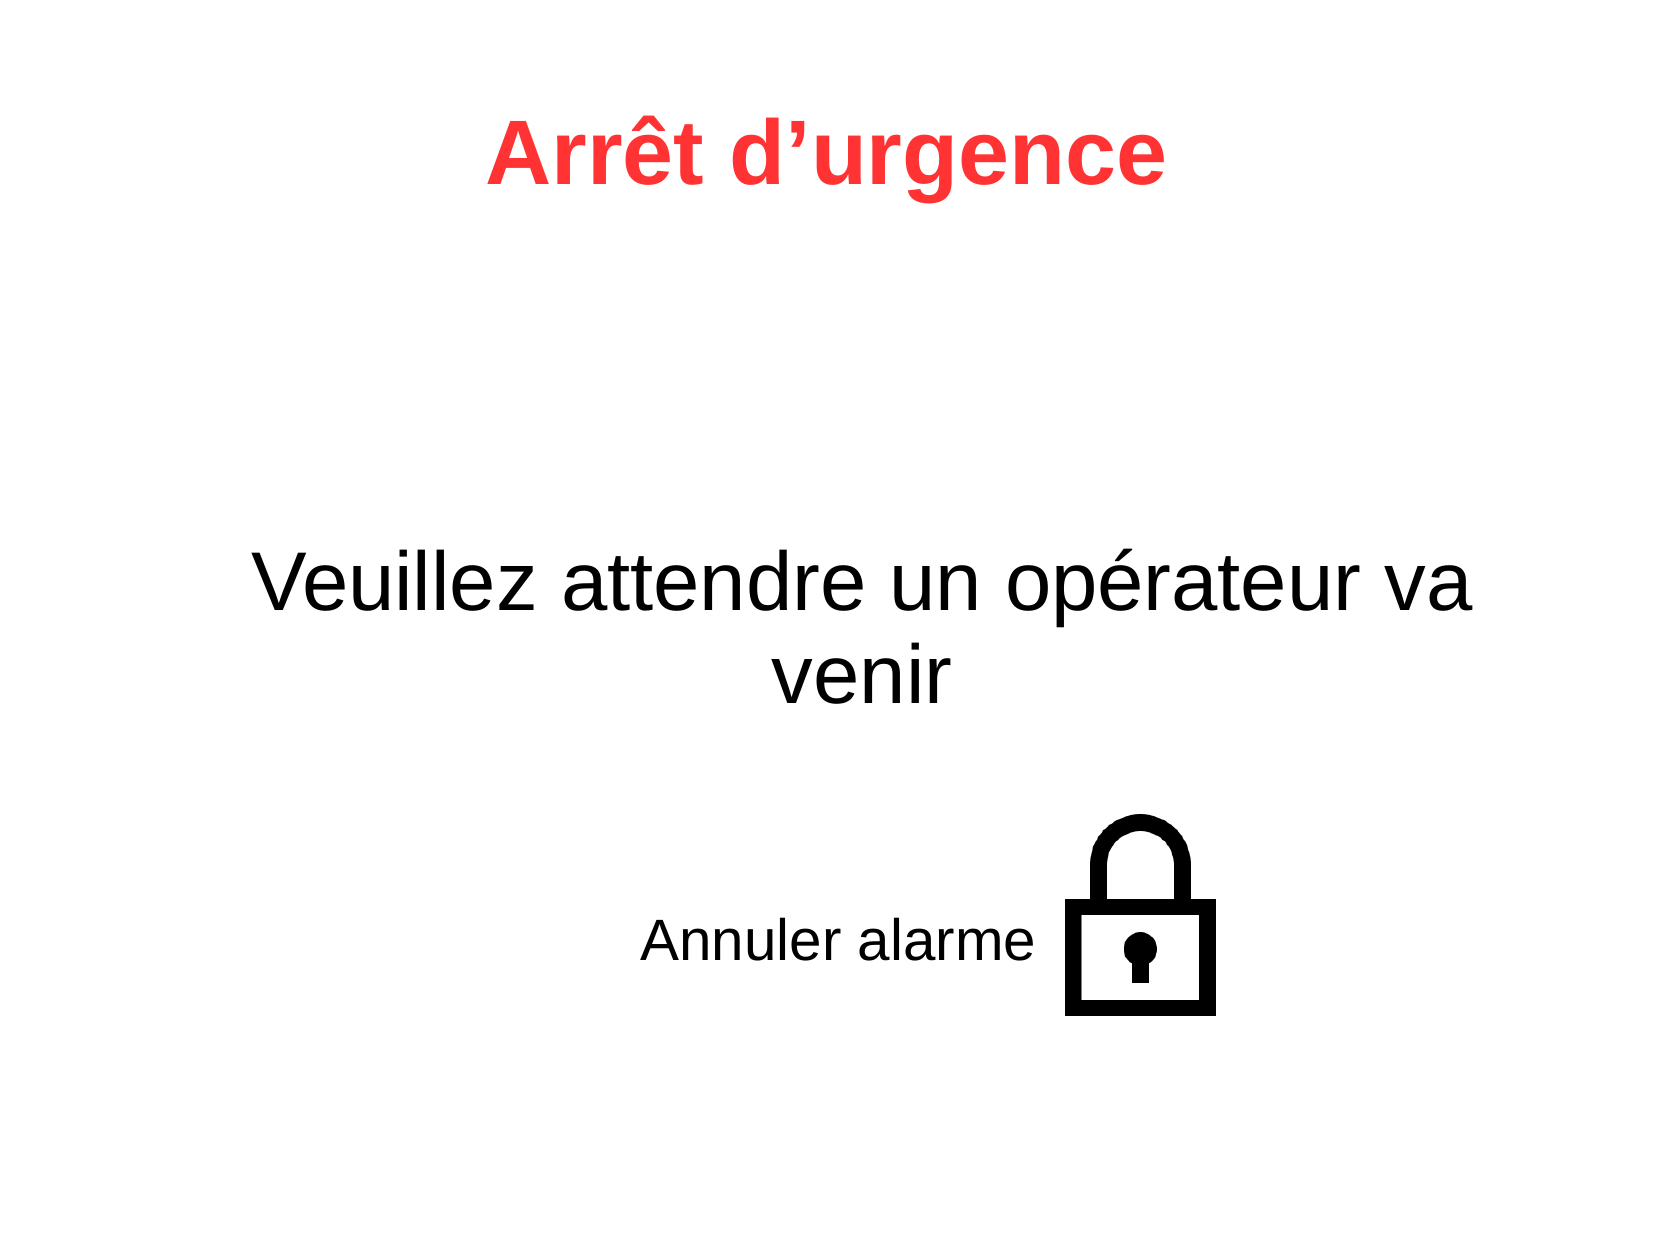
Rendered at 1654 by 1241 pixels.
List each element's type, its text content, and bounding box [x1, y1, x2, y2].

list Veuillez attendre un opérateur va venir [82, 290, 1571, 1010]
title Arrêt d’urgence [82, 49, 1571, 257]
picture [1039, 814, 1241, 1016]
text_box Annuler alarme [625, 900, 1063, 981]
